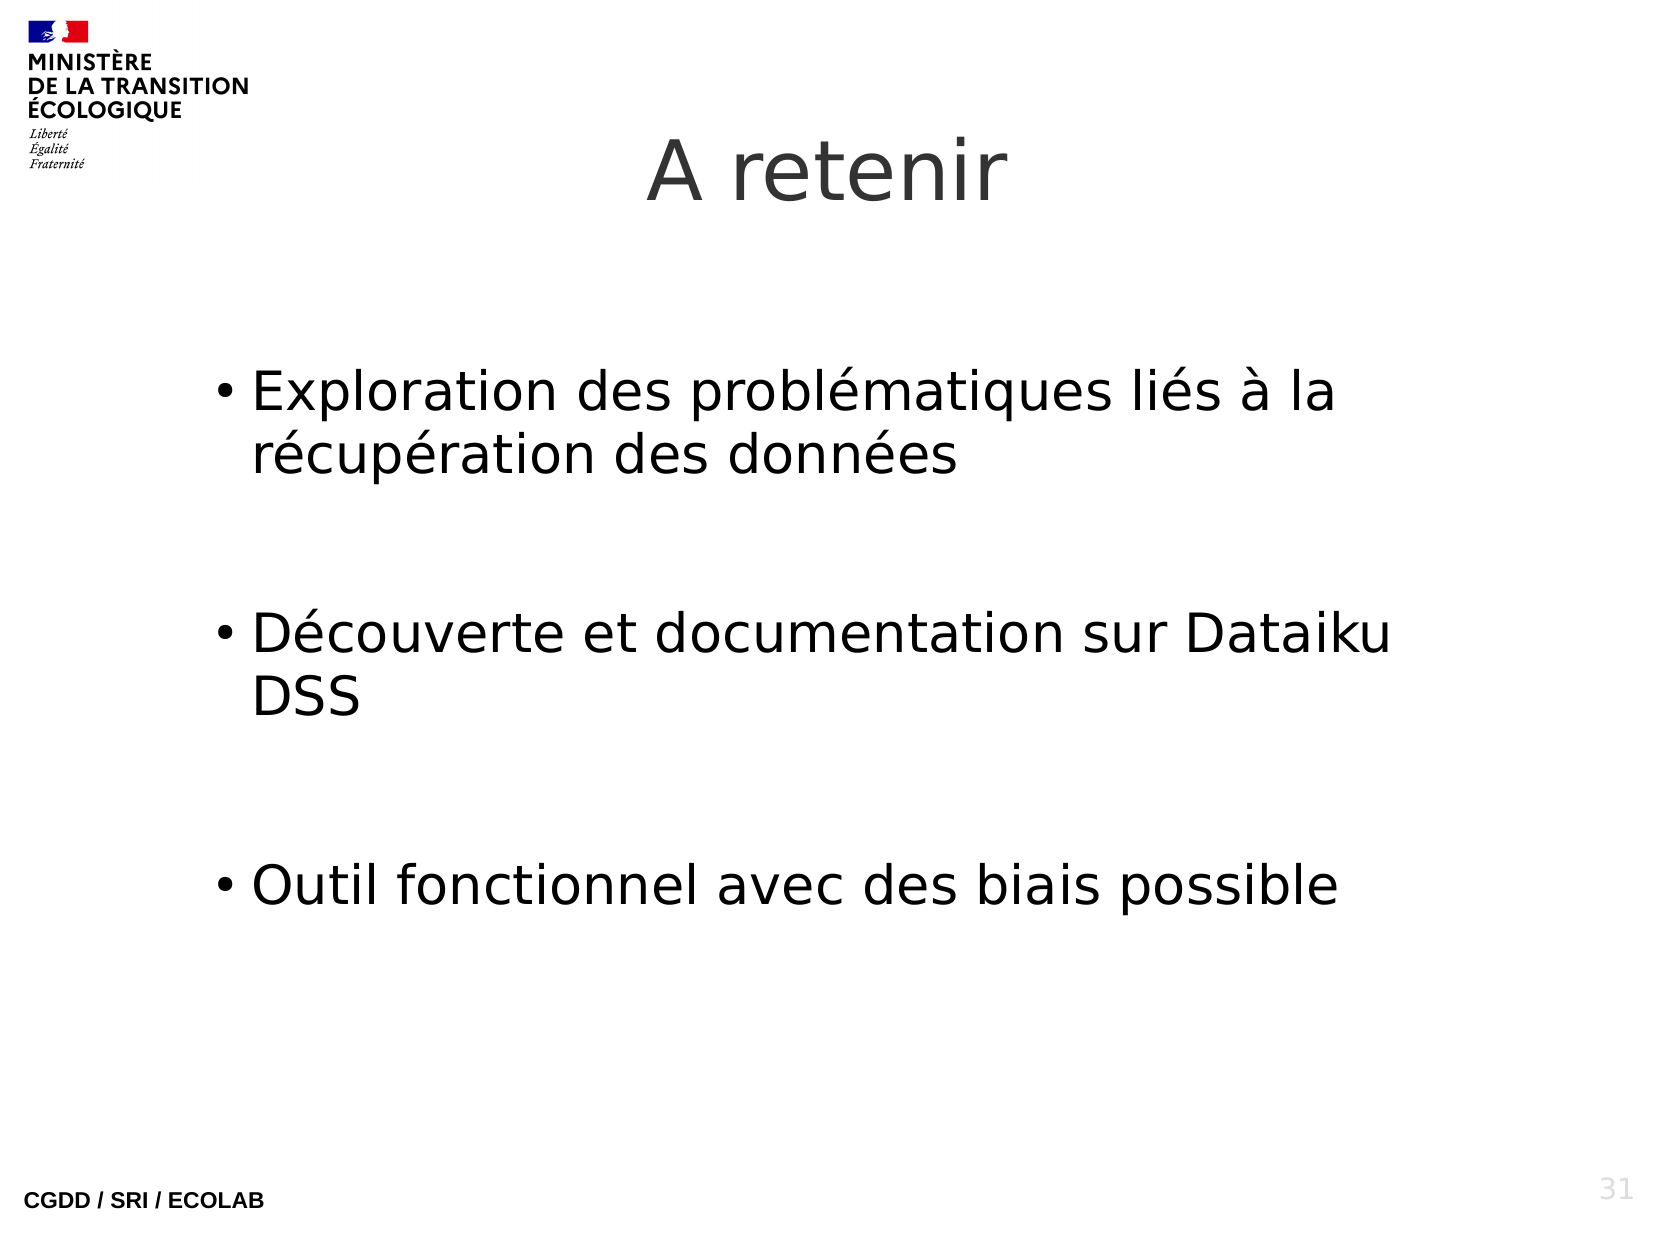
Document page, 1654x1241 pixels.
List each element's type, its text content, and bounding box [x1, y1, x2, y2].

picture [7, 0, 272, 190]
title A retenir [114, 73, 1539, 271]
text_box Exploration des problématiques liés à la récupération des données Découverte et documentation sur Dataiku DSS Outil fonctionnel avec des biais possible [200, 289, 1524, 969]
